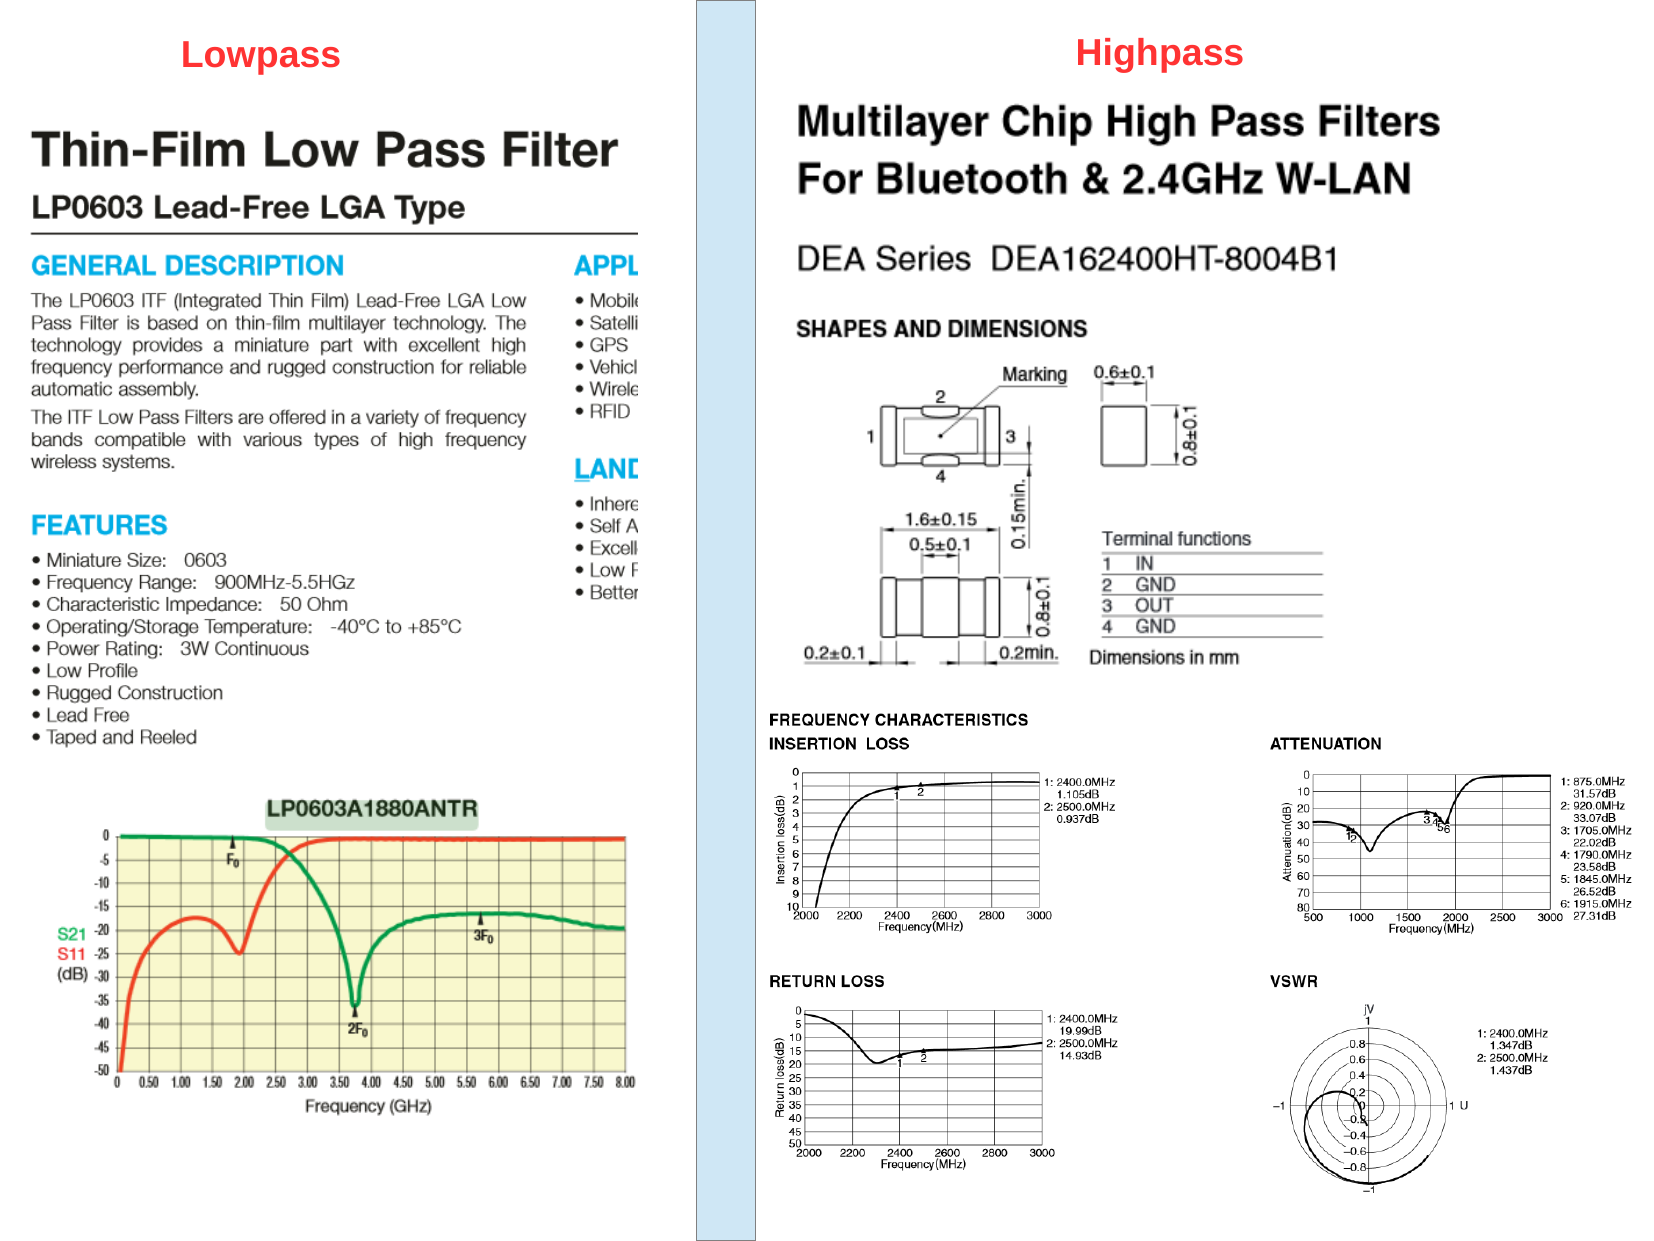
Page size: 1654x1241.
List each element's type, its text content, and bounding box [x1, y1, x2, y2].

picture [17, 767, 662, 1138]
text_box [696, 0, 756, 1241]
picture [766, 82, 1654, 682]
picture [633, 462, 638, 475]
picture [25, 126, 638, 756]
text_box Highpass [1060, 23, 1260, 82]
picture [762, 706, 1654, 1193]
text_box Lowpass [166, 25, 358, 84]
